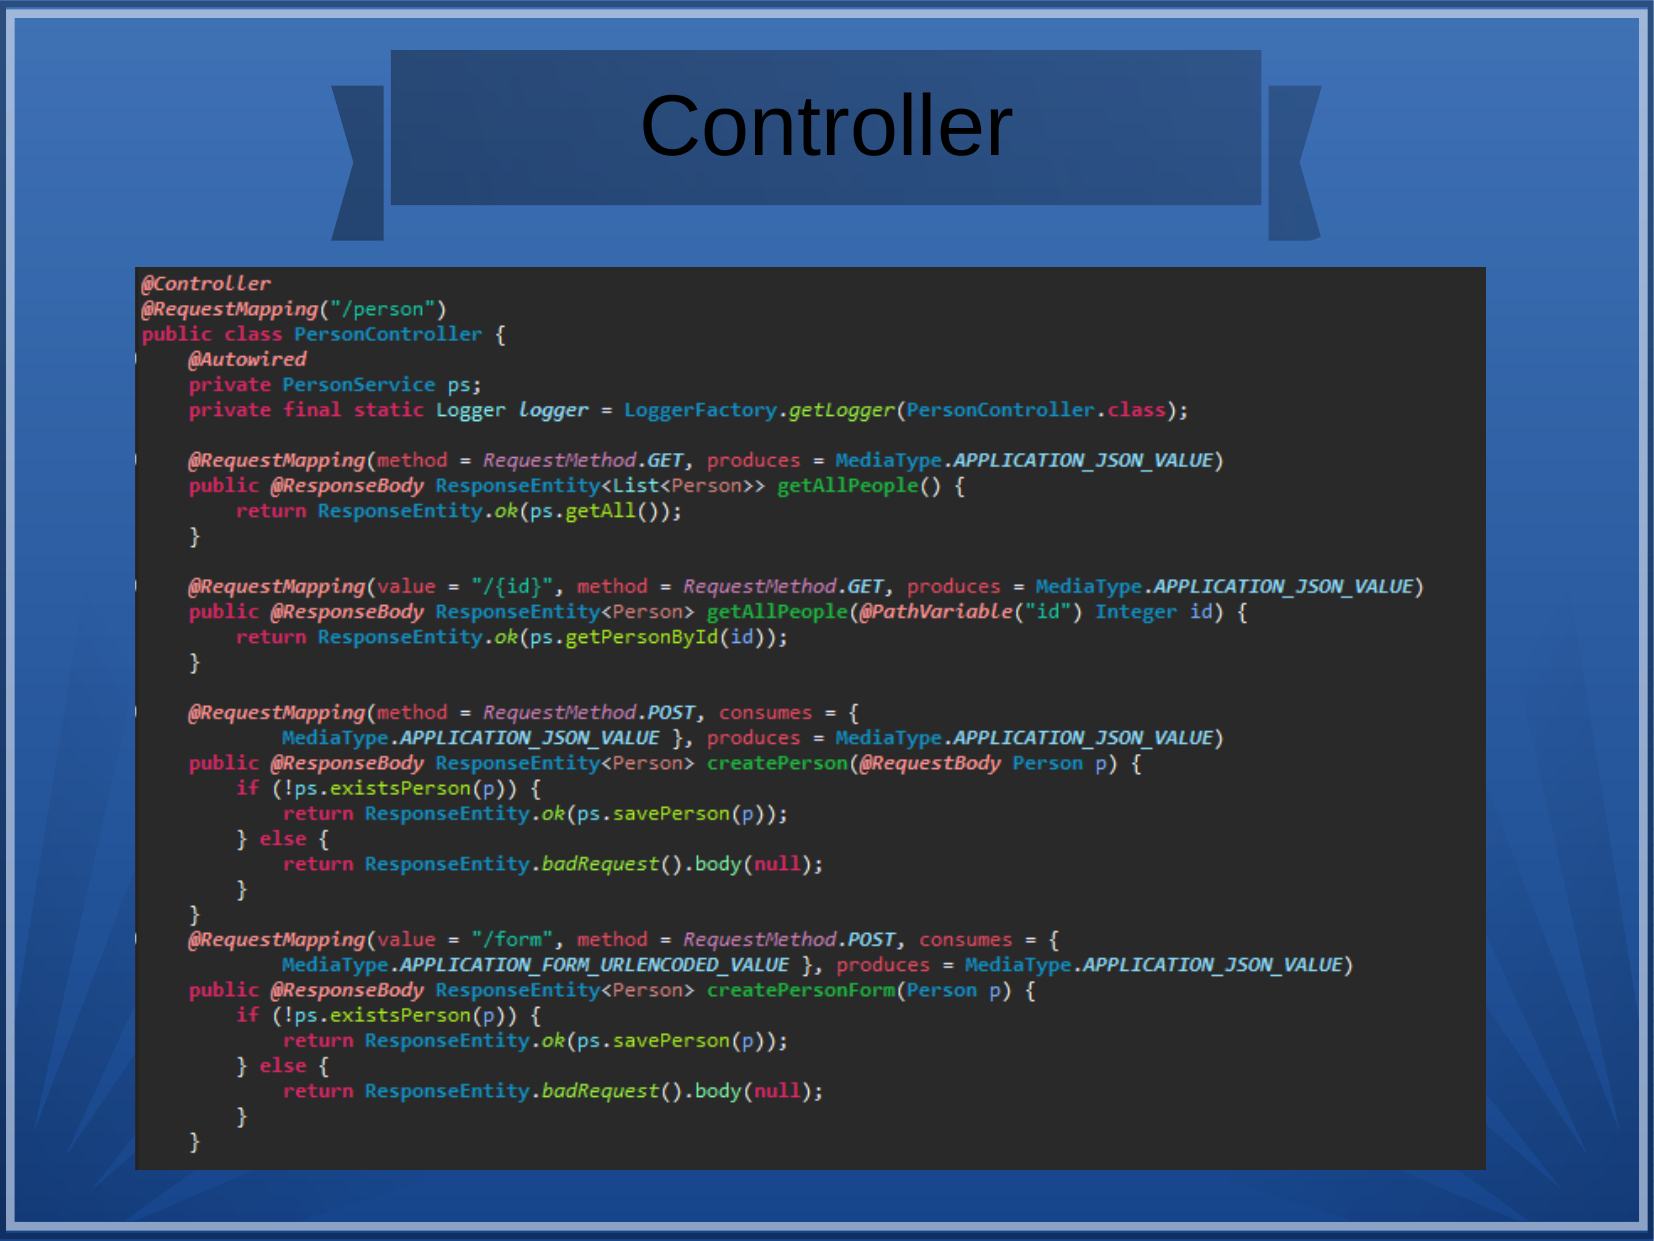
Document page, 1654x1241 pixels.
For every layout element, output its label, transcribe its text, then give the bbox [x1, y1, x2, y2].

picture [135, 267, 1486, 1171]
title Controller [389, 47, 1264, 205]
